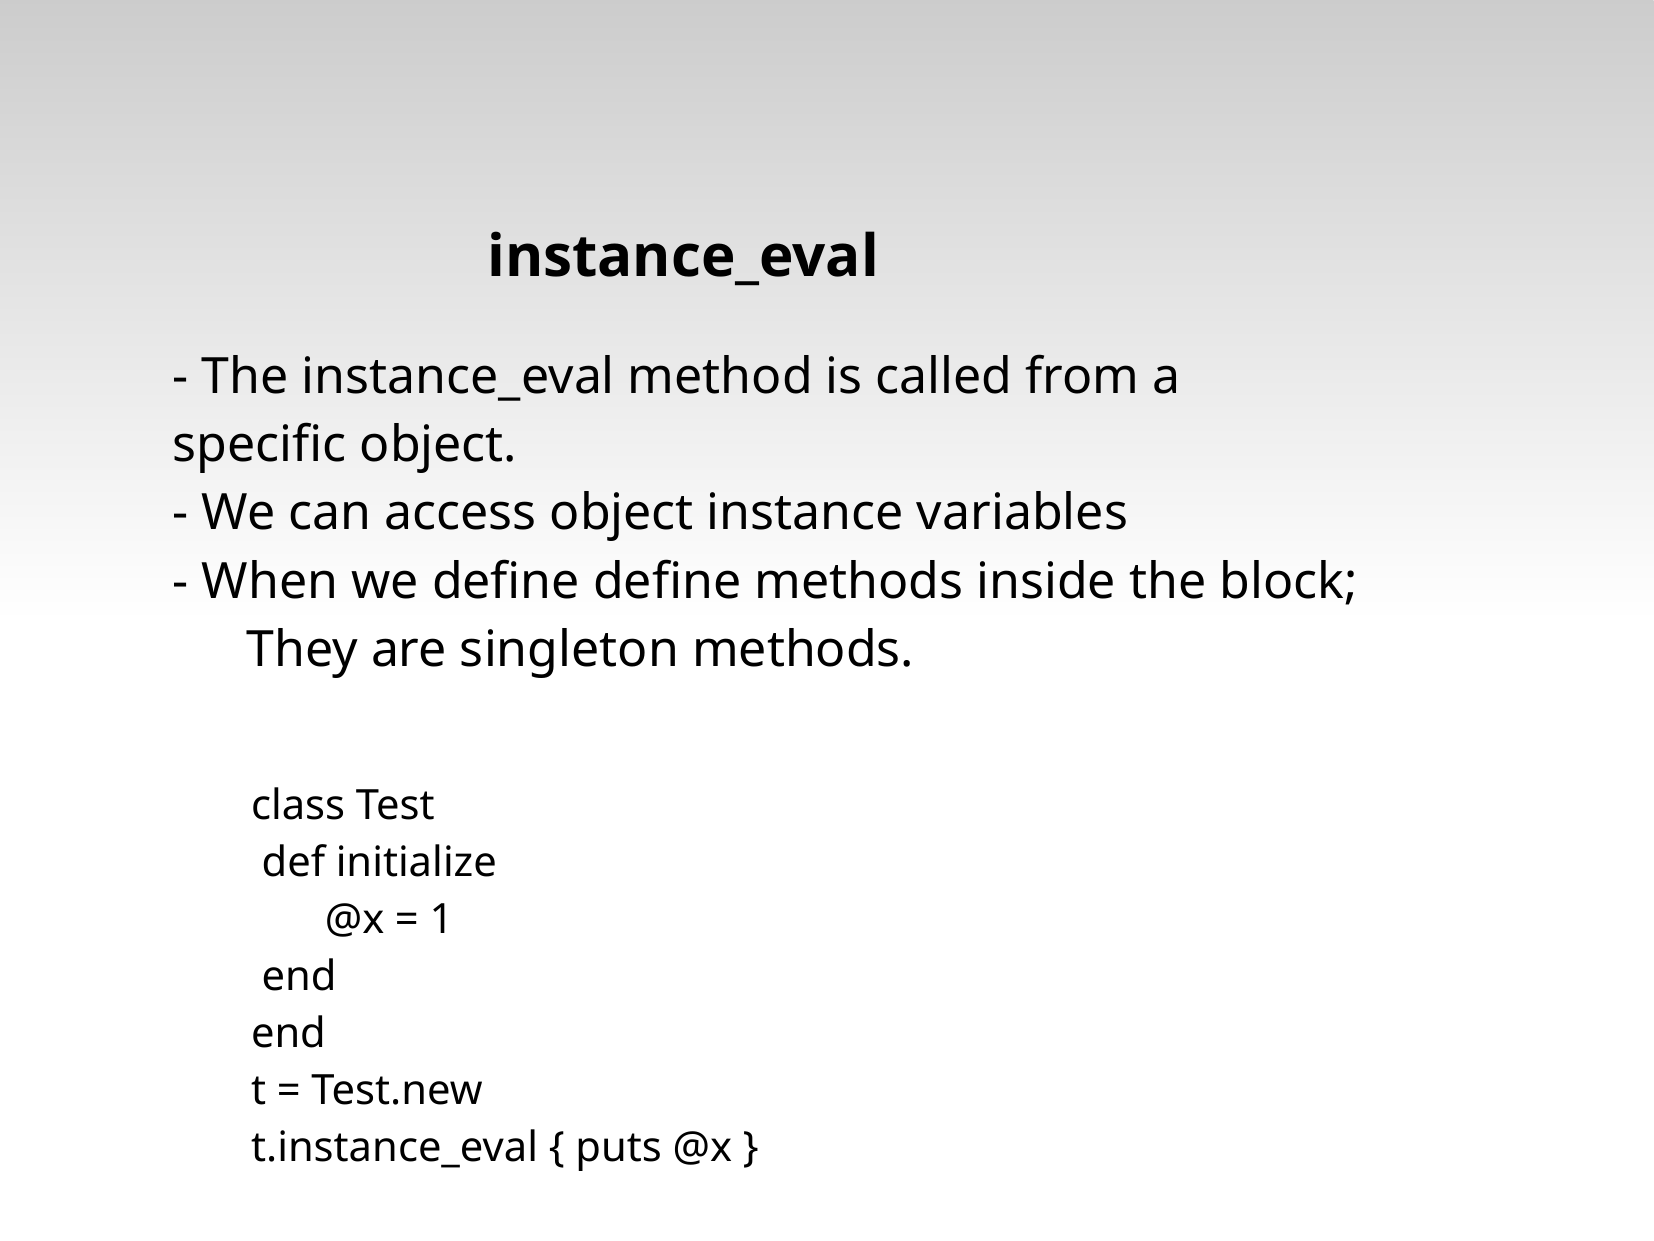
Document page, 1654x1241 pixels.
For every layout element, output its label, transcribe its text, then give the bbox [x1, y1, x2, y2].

text_box instance_eval [472, 206, 975, 325]
text_box - The instance_eval method is called from a specific object. - We can access object instance variables - When we define define methods inside the block; They are singleton methods. [158, 332, 1447, 709]
text_box class Test def initialize @x = 1 end end t = Test.new t.instance_eval { puts @x } [236, 767, 1004, 1241]
